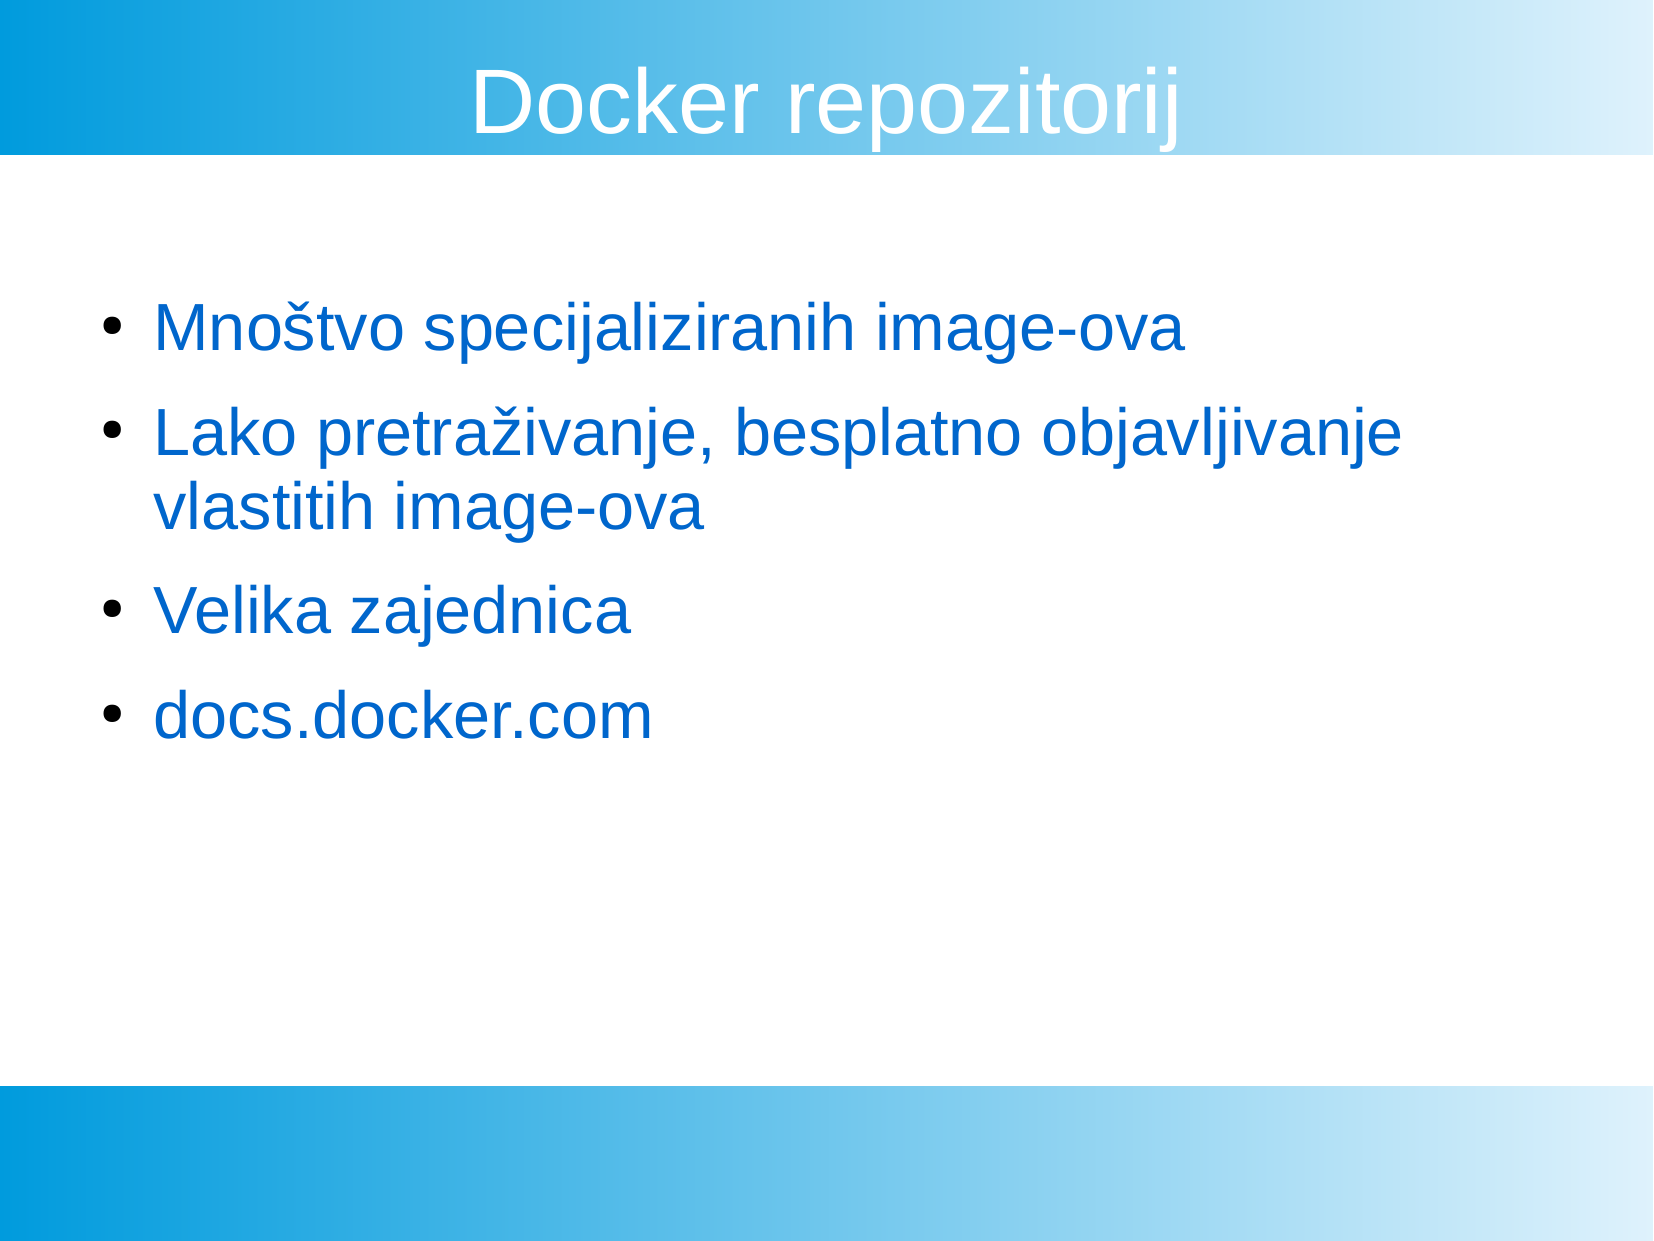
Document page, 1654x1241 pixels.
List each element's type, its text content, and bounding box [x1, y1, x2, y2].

title Docker repozitorij [82, 49, 1571, 155]
list Mnoštvo specijaliziranih image-ova Lako pretraživanje, besplatno objavljivanje vlastitih image-ova Velika zajednica docs.docker.com [82, 290, 1571, 1010]
